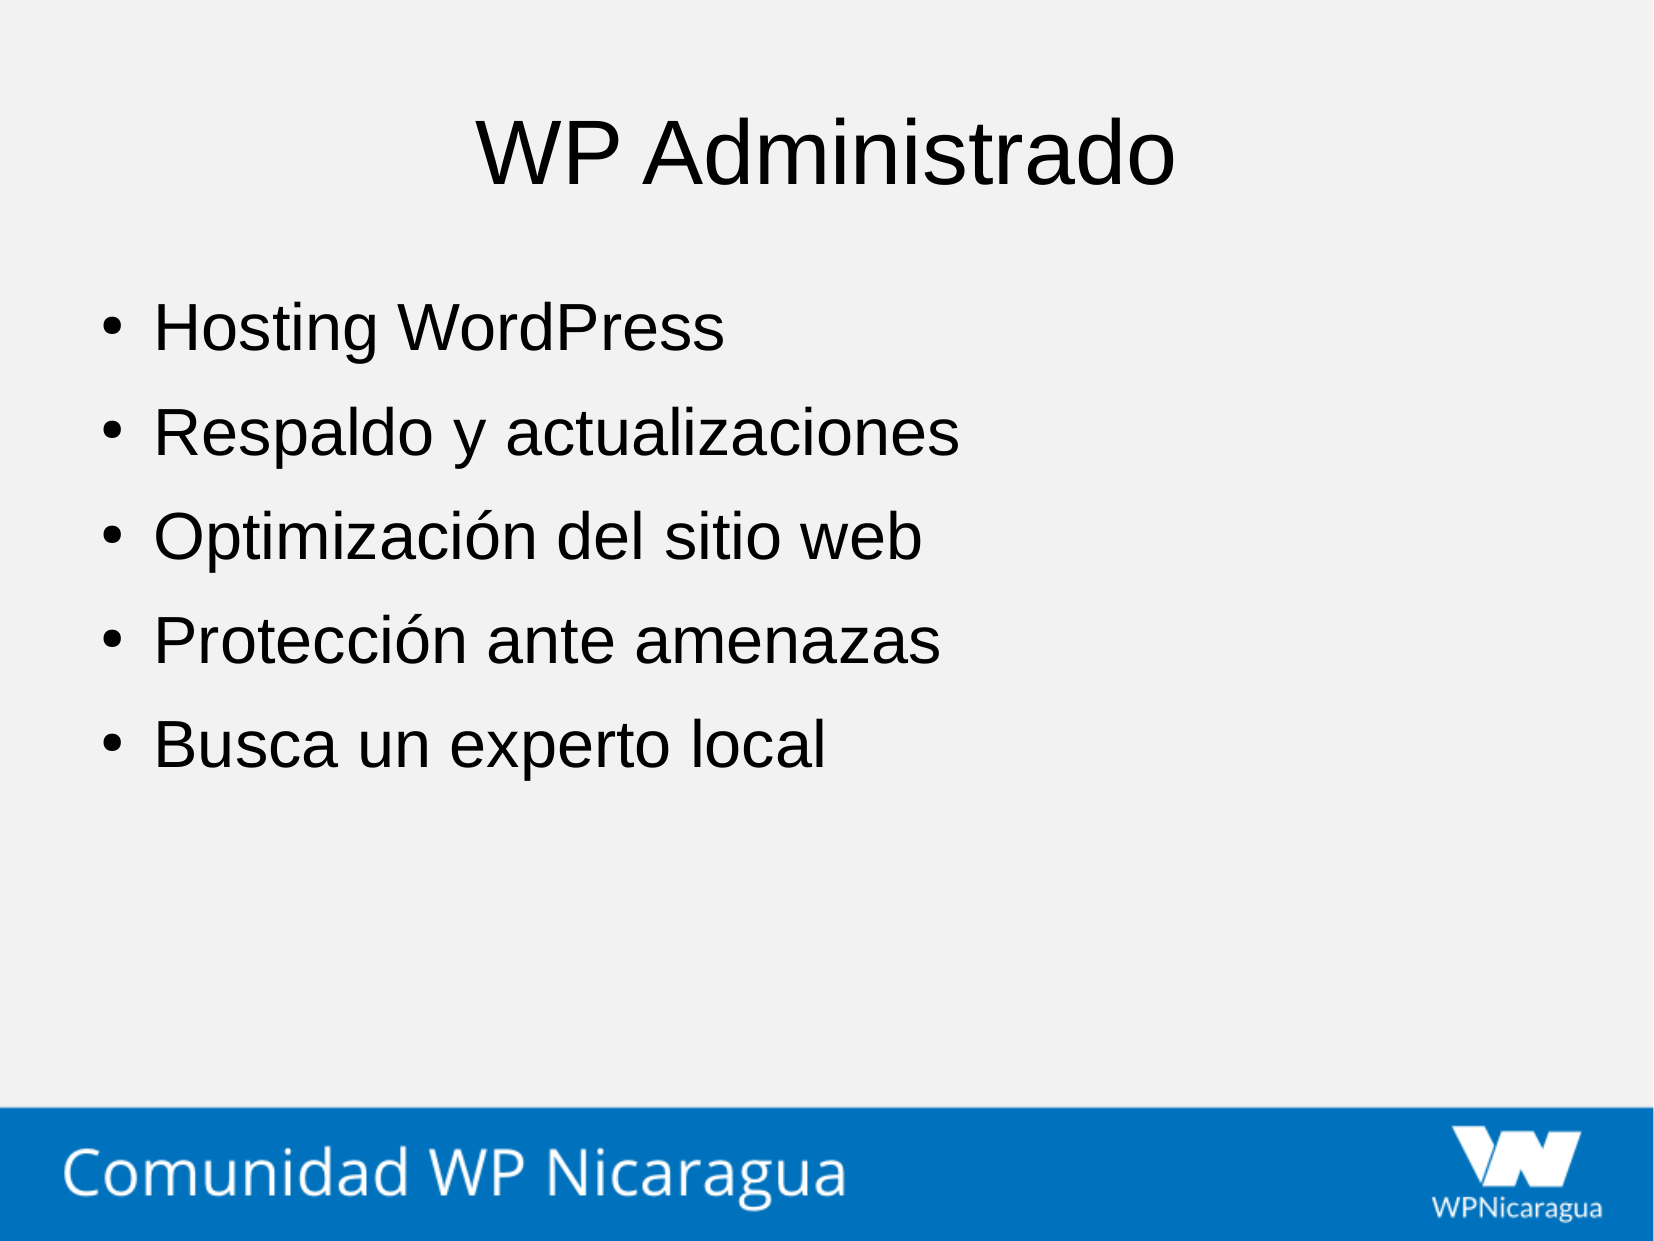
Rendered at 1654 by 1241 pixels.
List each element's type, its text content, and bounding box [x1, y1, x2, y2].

list Hosting WordPress Respaldo y actualizaciones Optimización del sitio web Protección ante amenazas Busca un experto local [82, 290, 1571, 1010]
title WP Administrado [82, 49, 1571, 257]
picture [0, 0, 1654, 1241]
